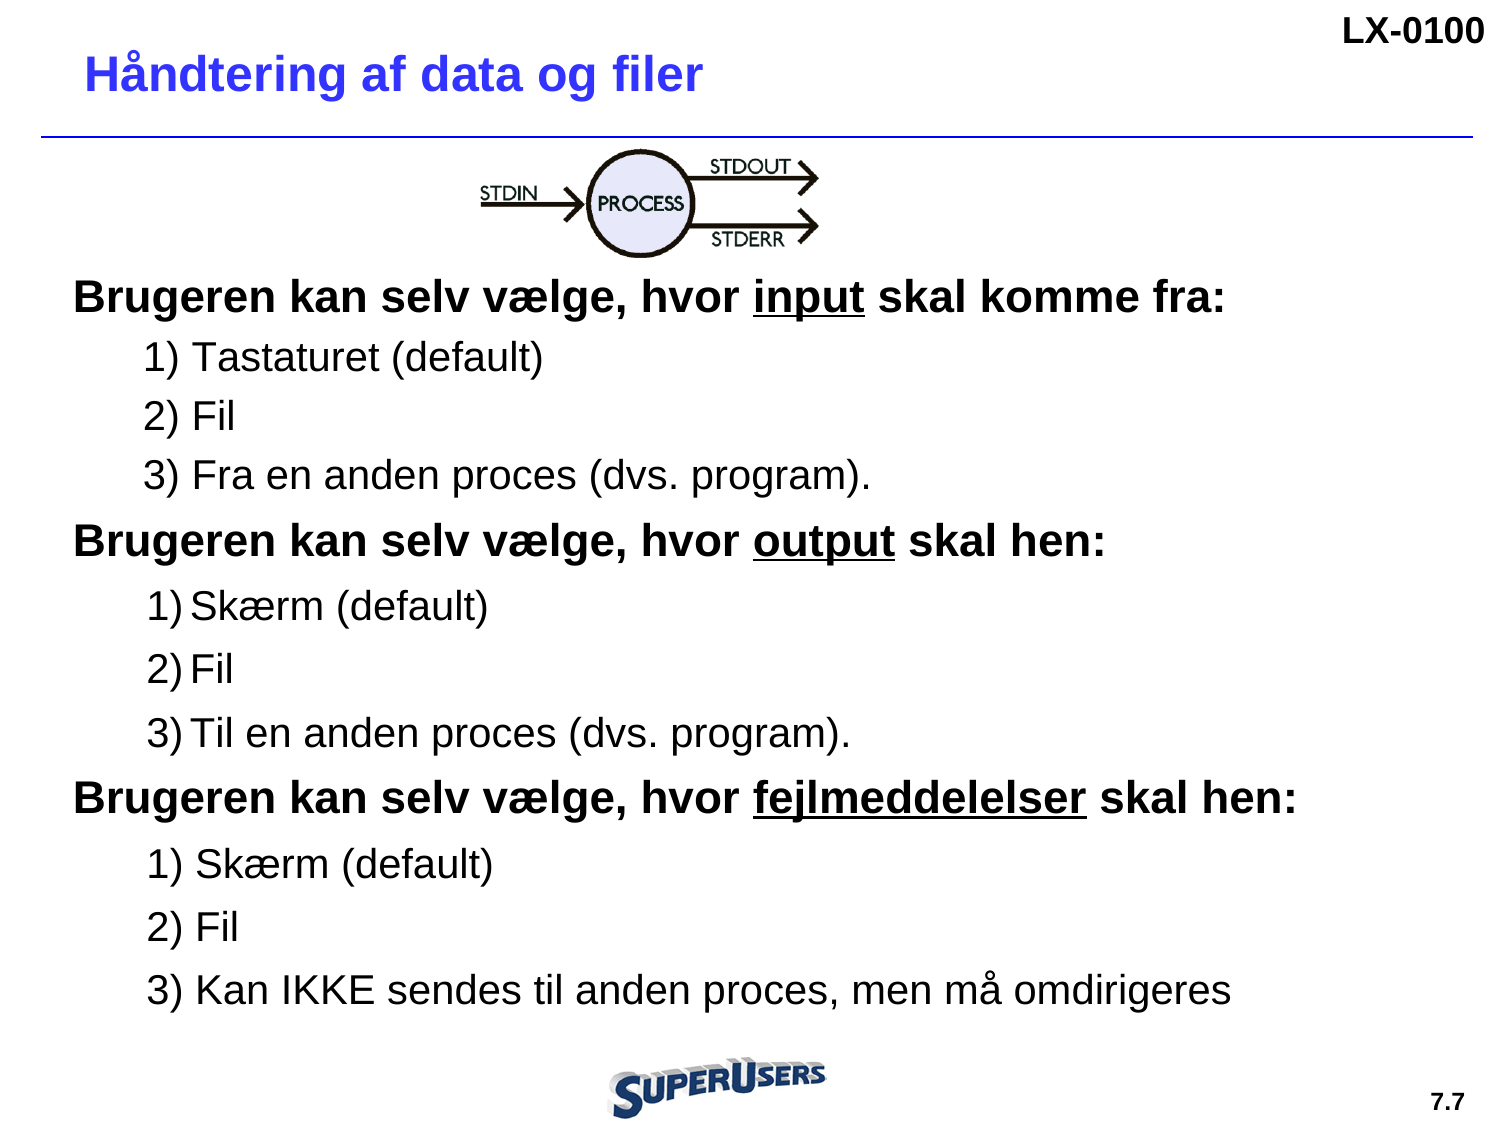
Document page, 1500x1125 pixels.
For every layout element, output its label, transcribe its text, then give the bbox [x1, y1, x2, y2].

picture [472, 142, 827, 266]
picture [605, 1087, 827, 1122]
list Brugeren kan selv vælge, hvor input skal komme fra: Tastaturet (default) Fil Fra en anden proces (dvs. program). Brugeren kan selv vælge, hvor output skal hen: Skærm (default) Fil Til en anden proces (dvs. program). Brugeren kan selv vælge, hvor fejlmeddelelser skal hen: 1) Skærm (default) 2) Fil 3) Kan IKKE sendes til anden proces, men må omdirigeres [59, 265, 1388, 1087]
title Håndtering af data og filer [76, 39, 1424, 126]
